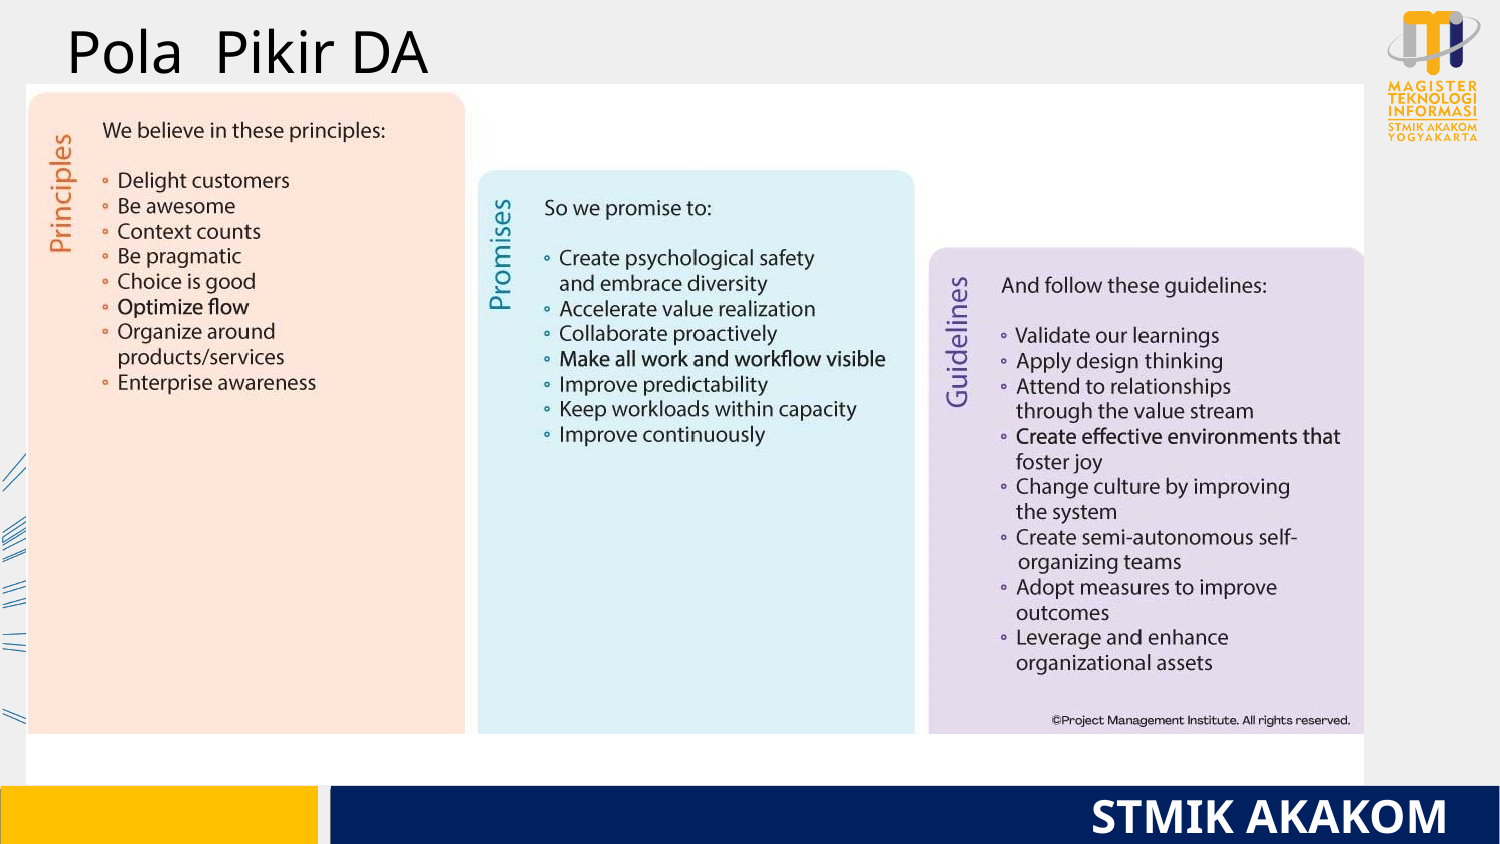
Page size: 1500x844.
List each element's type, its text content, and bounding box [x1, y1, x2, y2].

picture [0, 5, 1500, 786]
title Pola Pikir DA [51, 0, 1449, 94]
